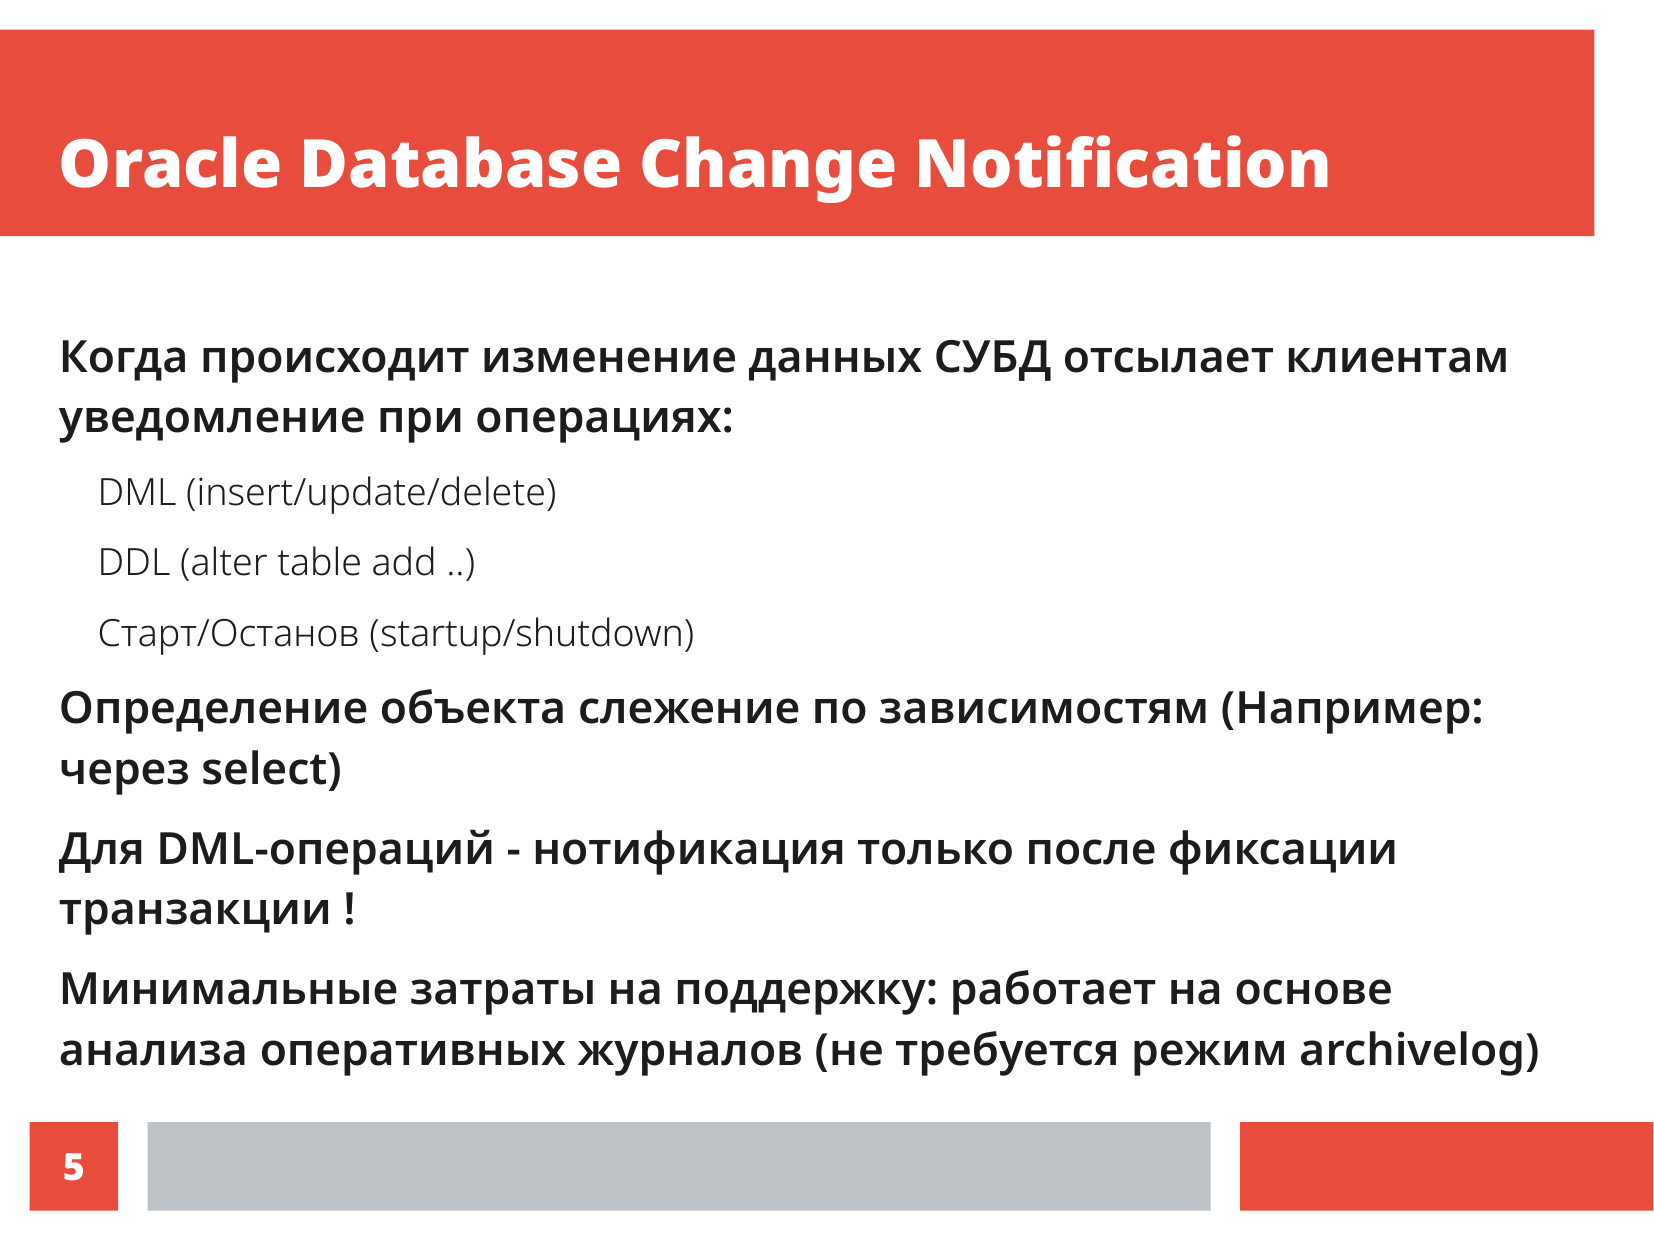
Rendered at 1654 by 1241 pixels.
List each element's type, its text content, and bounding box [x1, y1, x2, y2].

title Oracle Database Change Notification [59, 59, 1595, 207]
list Когда происходит изменение данных СУБД отсылает клиентам уведомление при операциях: DML (insert/update/delete) DDL (alter table add ..) Старт/Останов (startup/shutdown) Определение объекта слежение по зависимостям (Например: через select) Для DML-операций - нотификация только после фиксации транзакции ! Минимальные затраты на поддержку: работает на основе анализа оперативных журналов (не требуется режим аrchivelog) [59, 324, 1565, 1093]
